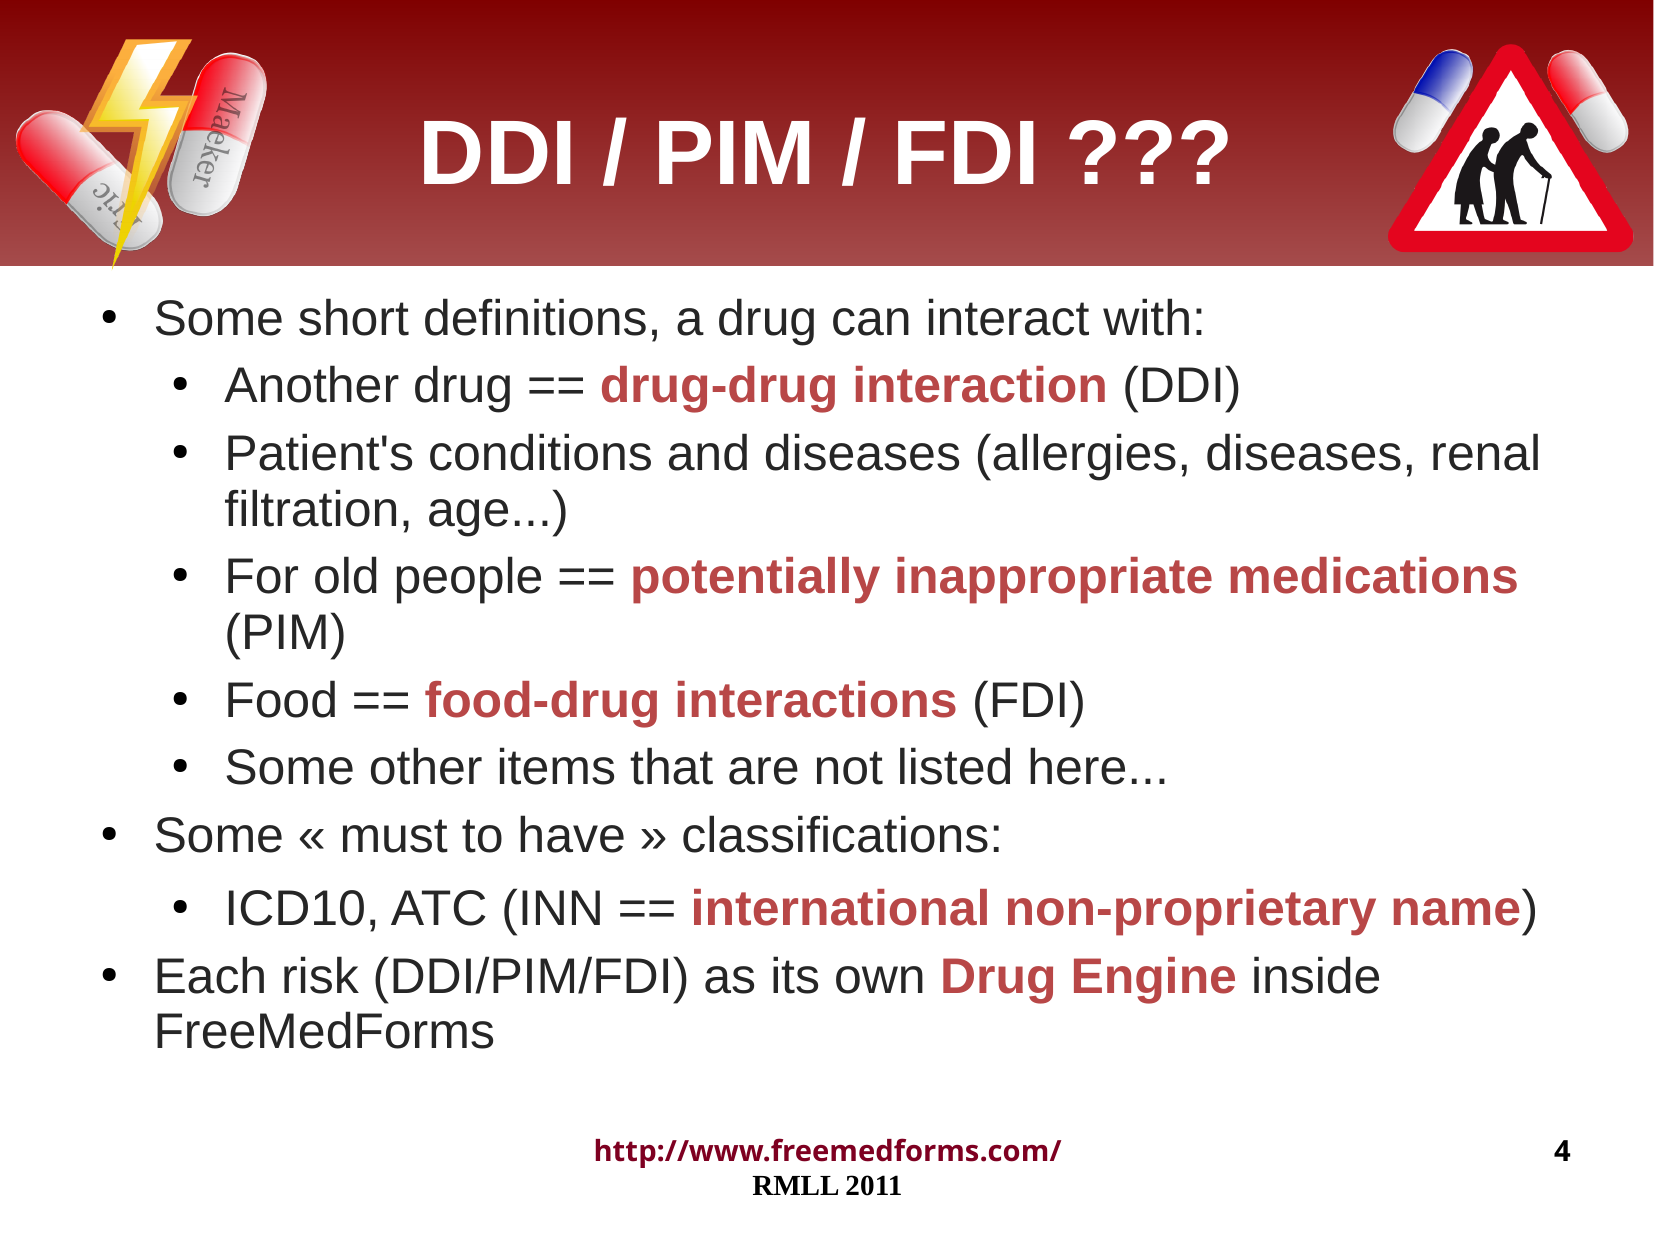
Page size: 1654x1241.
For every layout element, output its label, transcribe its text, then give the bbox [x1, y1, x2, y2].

picture [1387, 29, 1634, 266]
list Some short definitions, a drug can interact with: Another drug == drug-drug interaction (DDI) Patient's conditions and diseases (allergies, diseases, renal filtration, age...) For old people == potentially inappropriate medications (PIM) Food == food-drug interactions (FDI) Some other items that are not listed here... Some « must to have » classifications: ICD10, ATC (INN == international non-proprietary name) Each risk (DDI/PIM/FDI) as its own Drug Engine inside FreeMedForms [82, 290, 1571, 1093]
title DDI / PIM / FDI ??? [295, 49, 1359, 257]
picture [0, 29, 271, 273]
